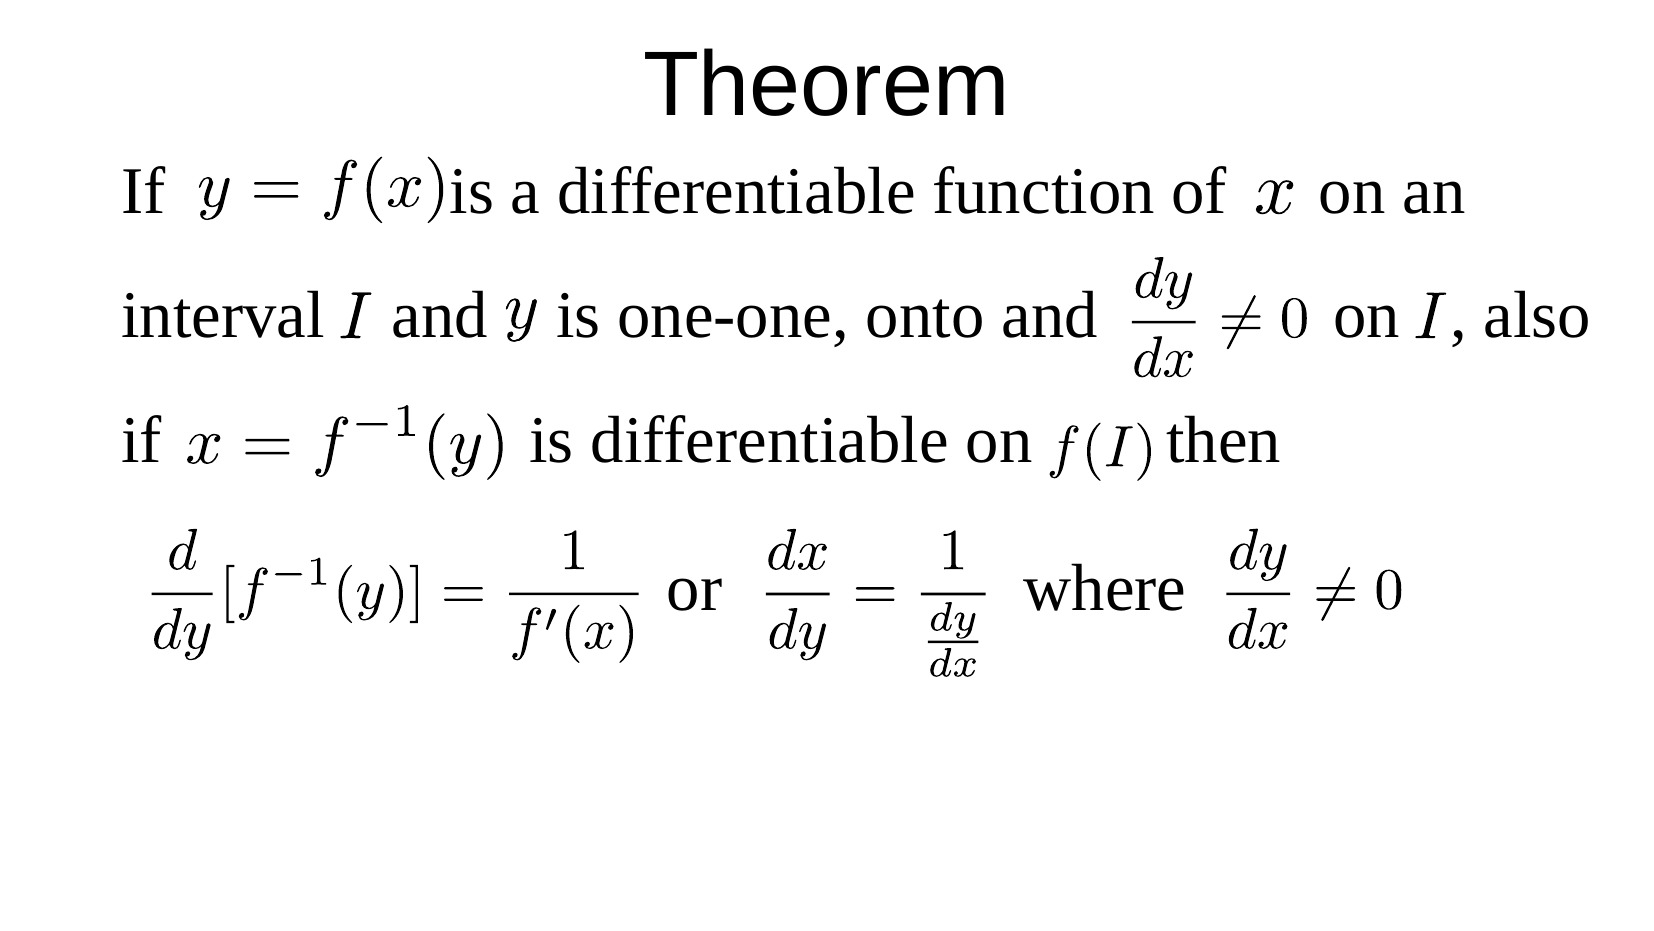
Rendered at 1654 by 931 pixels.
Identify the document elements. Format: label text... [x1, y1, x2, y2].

text_box [1255, 180, 1294, 215]
text_box [505, 298, 537, 342]
subtitle If is a differentiable function of on an interval and is one-one, onto and on , also if is differentiable on then or where [47, 153, 1607, 875]
text_box [340, 292, 372, 339]
text_box [765, 528, 986, 677]
text_box [1415, 292, 1447, 339]
text_box [1131, 257, 1307, 378]
title Theorem [82, 32, 1571, 135]
text_box [198, 156, 444, 224]
text_box [151, 528, 639, 663]
text_box [1226, 528, 1402, 650]
text_box [187, 404, 503, 480]
text_box [1049, 422, 1151, 481]
